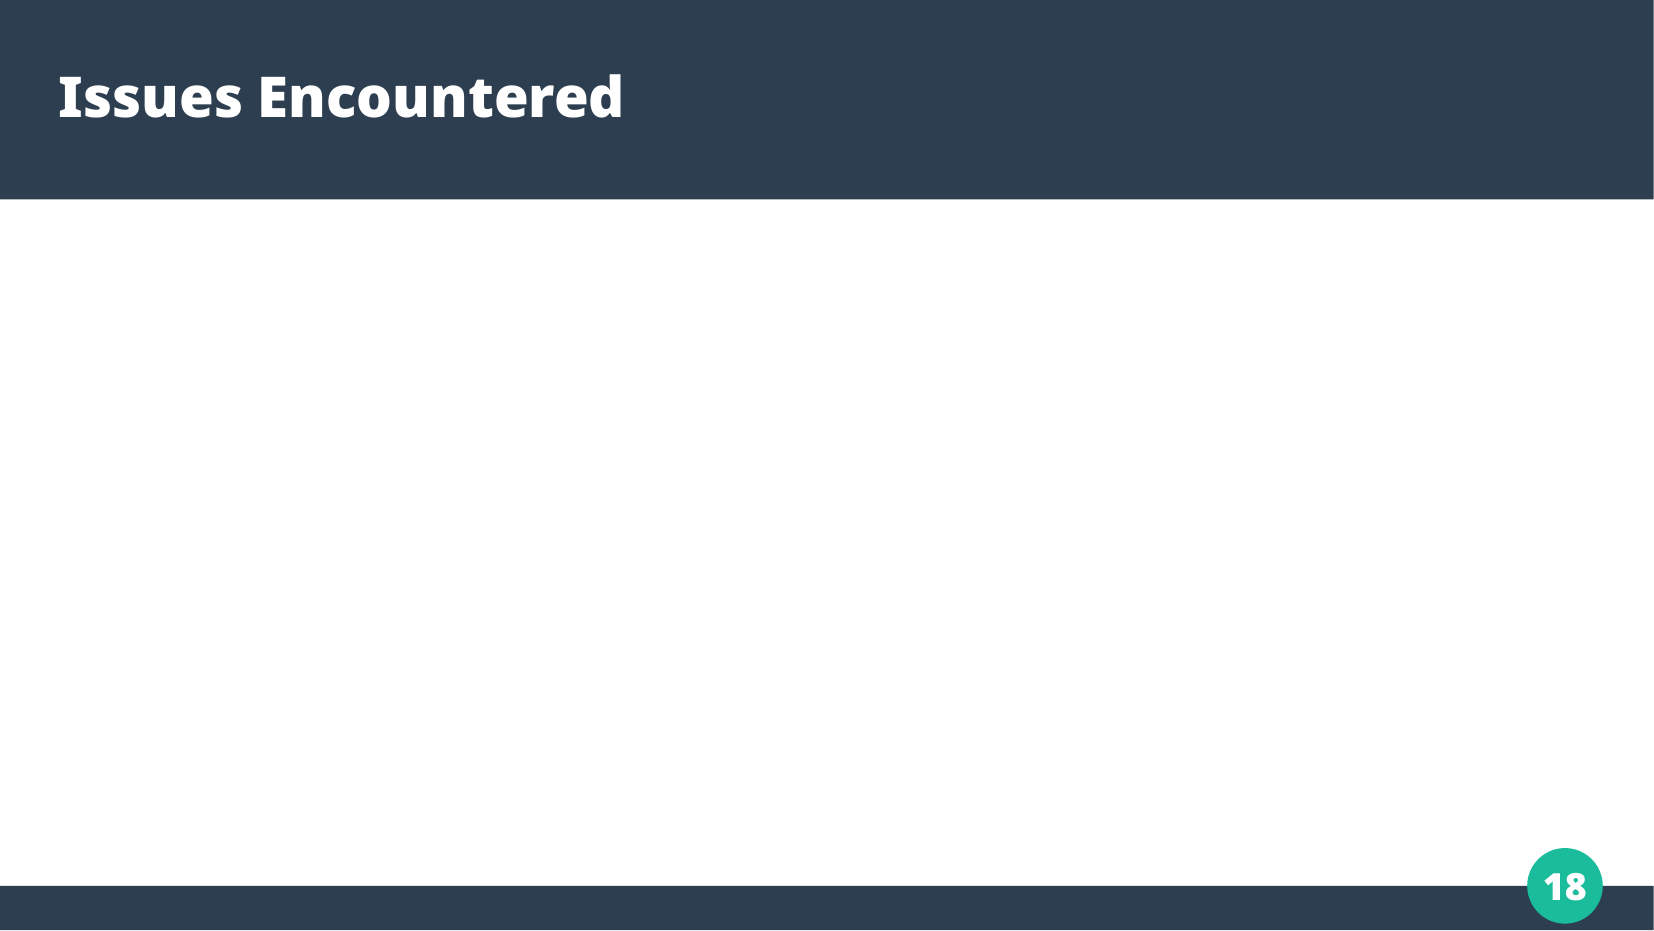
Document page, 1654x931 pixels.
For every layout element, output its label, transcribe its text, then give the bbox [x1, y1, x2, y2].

title Issues Encountered [59, 37, 1595, 156]
